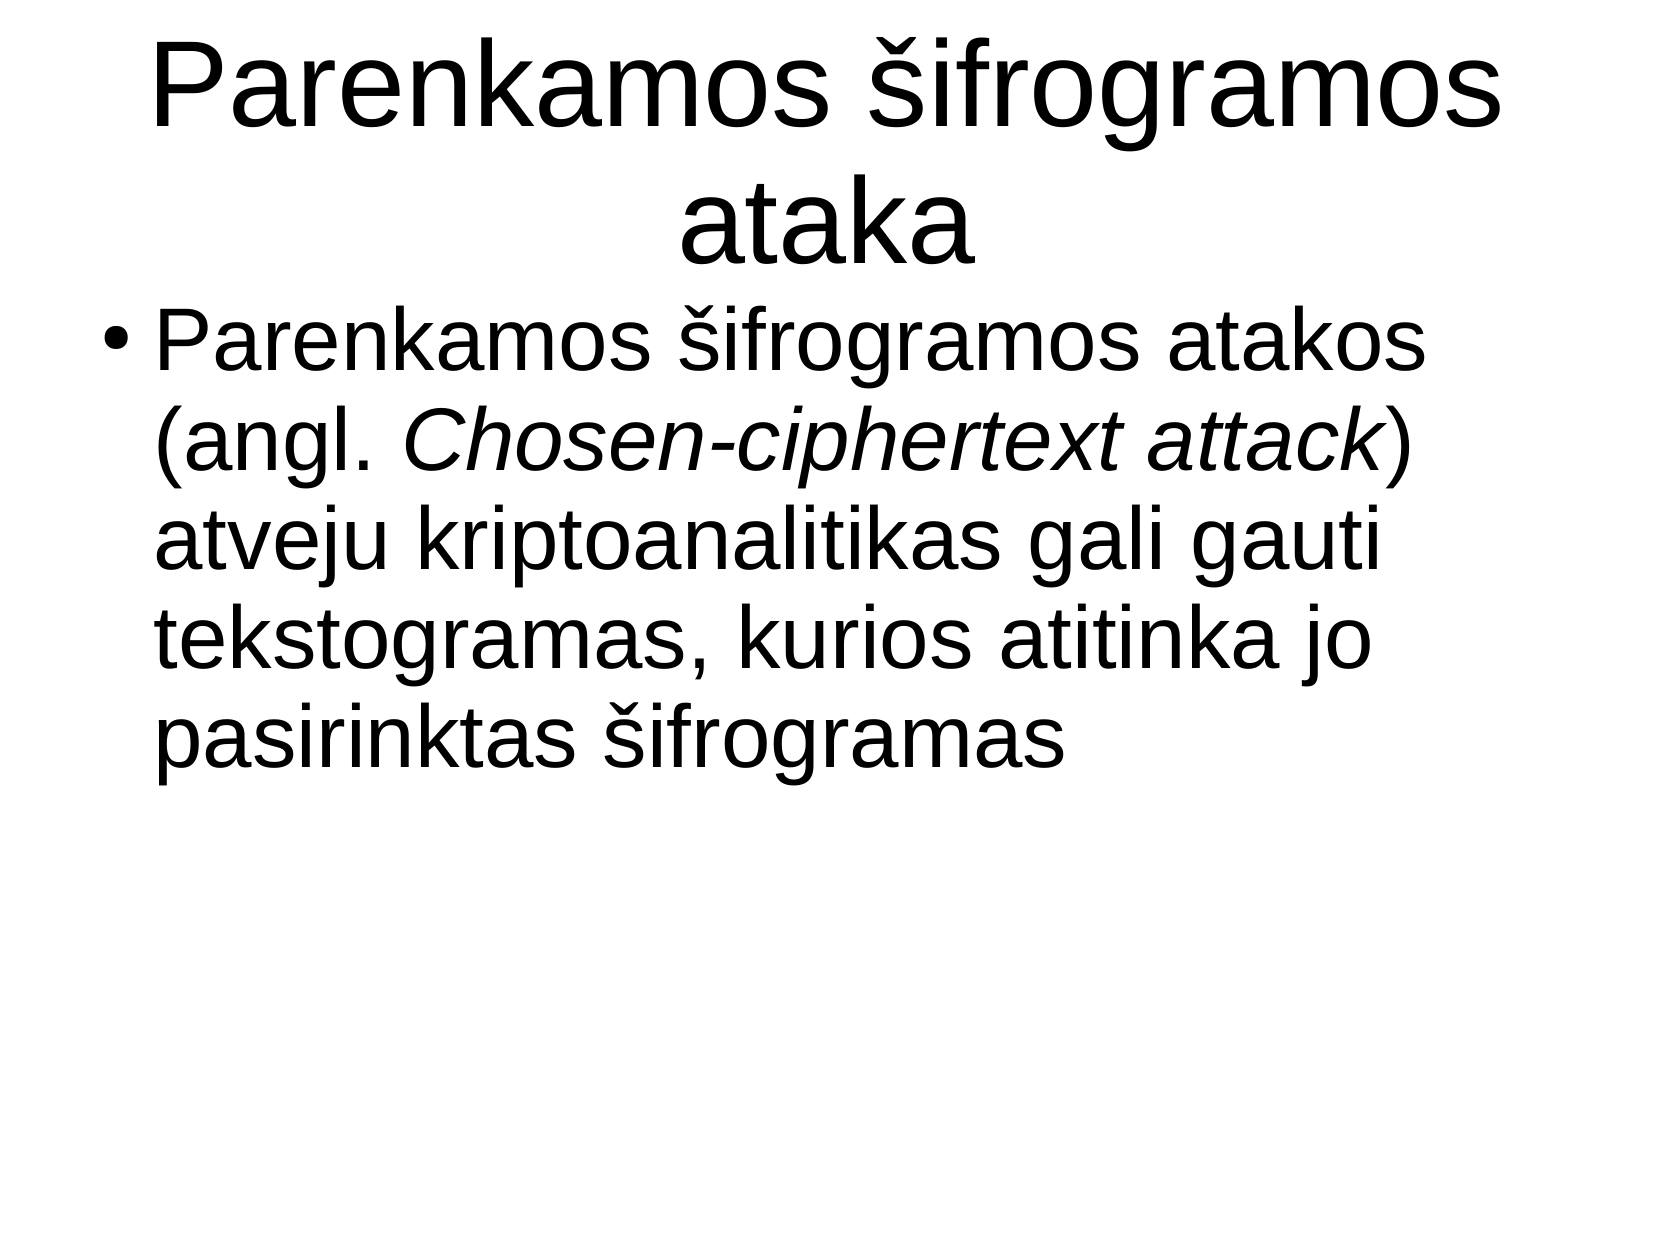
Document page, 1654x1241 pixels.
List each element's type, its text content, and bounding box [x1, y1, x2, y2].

title Parenkamos šifrogramos ataka [82, 16, 1571, 290]
list Parenkamos šifrogramos atakos (angl. Chosen-ciphertext attack) atveju kriptoanalitikas gali gauti tekstogramas, kurios atitinka jo pasirinktas šifrogramas [82, 290, 1571, 1010]
